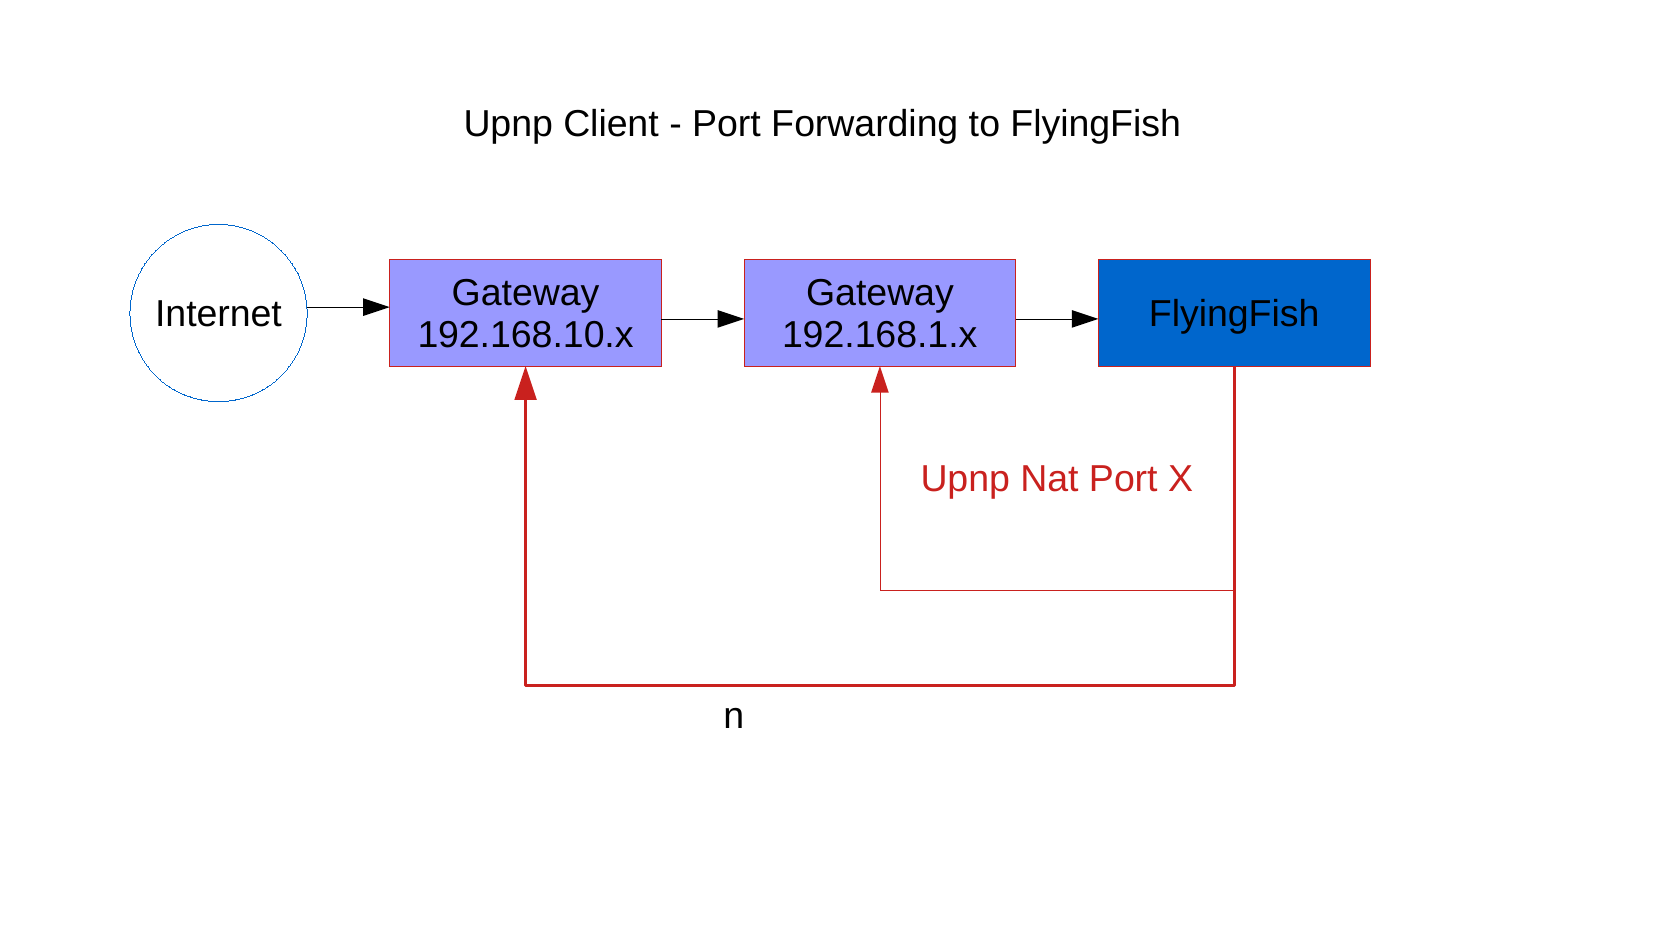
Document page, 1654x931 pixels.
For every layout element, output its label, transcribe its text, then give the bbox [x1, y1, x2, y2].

text_box n [708, 687, 934, 745]
text_box Gateway 192.168.10.x [389, 259, 662, 367]
text_box Internet [129, 224, 308, 402]
text_box FlyingFish [1098, 259, 1371, 367]
text_box Upnp Client - Port Forwarding to FlyingFish [448, 95, 1264, 194]
text_box Gateway 192.168.1.x [744, 259, 1016, 367]
